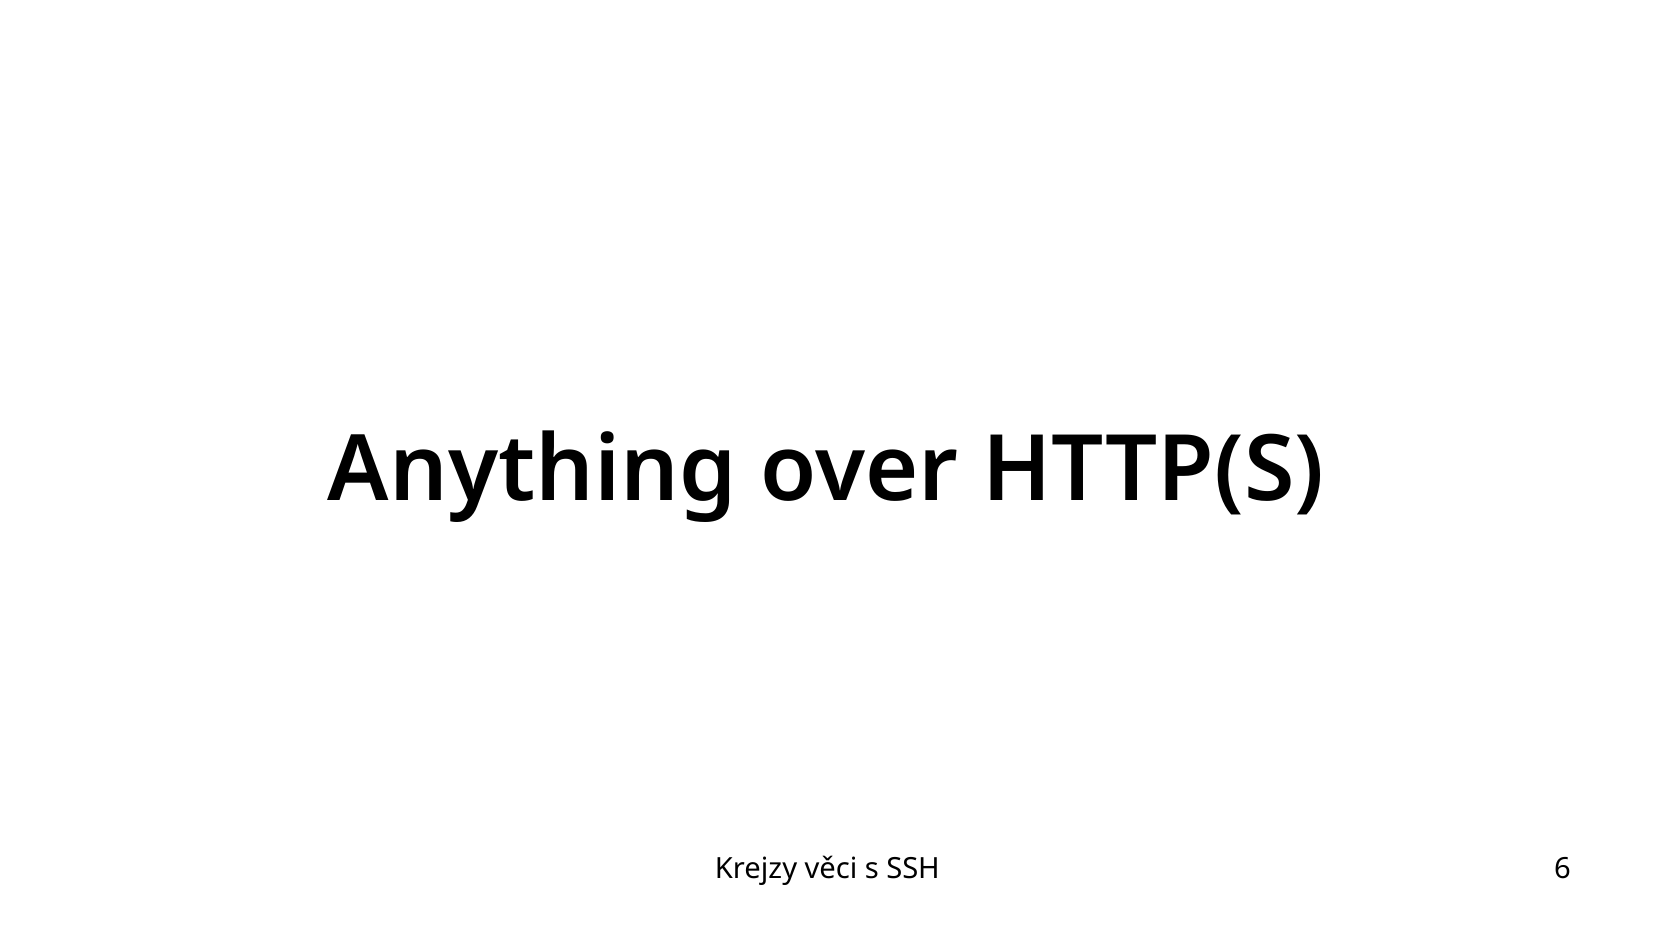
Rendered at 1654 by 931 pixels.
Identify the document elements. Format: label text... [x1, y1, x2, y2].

title Anything over HTTP(S) [82, 387, 1571, 543]
